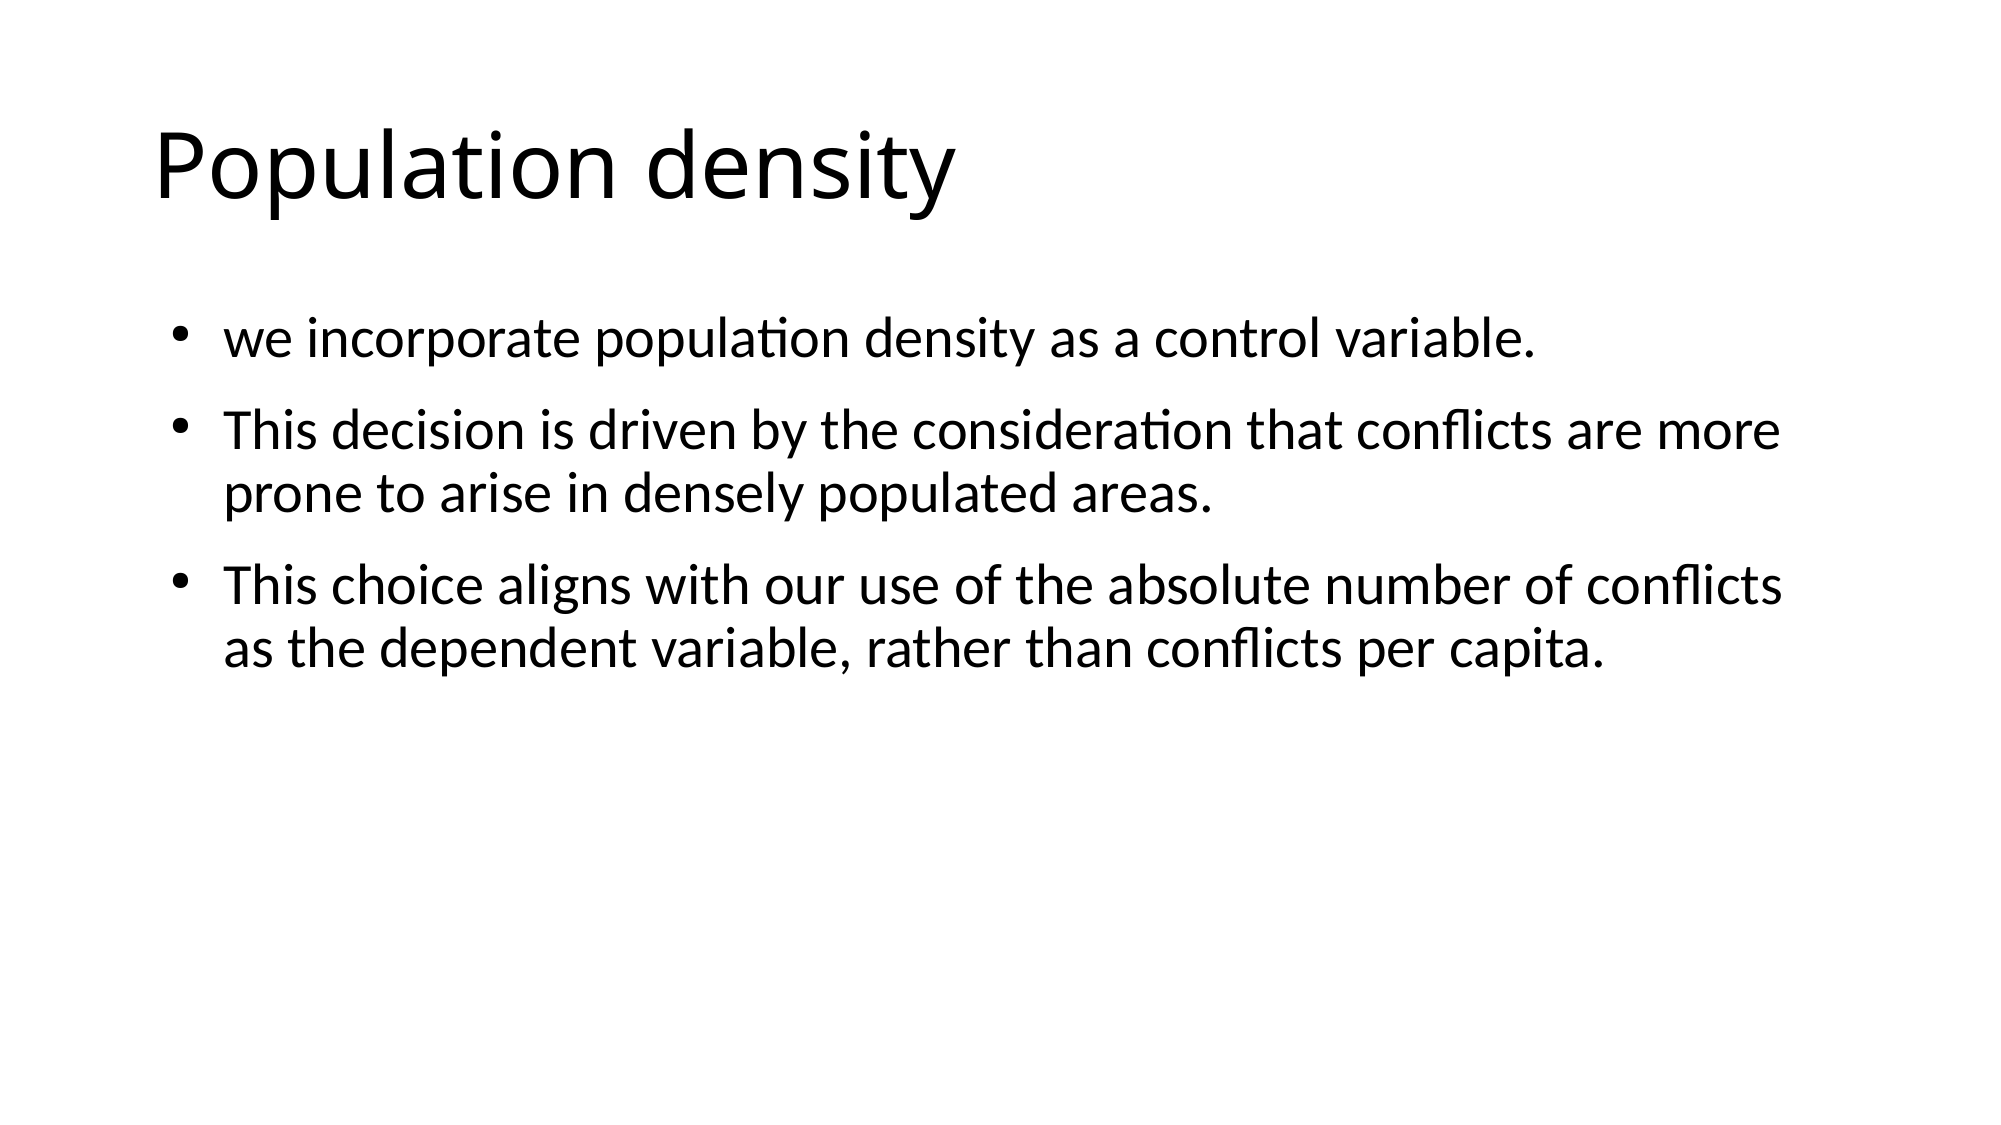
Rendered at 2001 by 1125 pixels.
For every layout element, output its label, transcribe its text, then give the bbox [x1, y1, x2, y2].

list we incorporate population density as a control variable. This decision is driven by the consideration that conflicts are more prone to arise in densely populated areas. This choice aligns with our use of the absolute number of conflicts as the dependent variable, rather than conflicts per capita. [137, 299, 1863, 1014]
title Population density [137, 59, 1863, 278]
